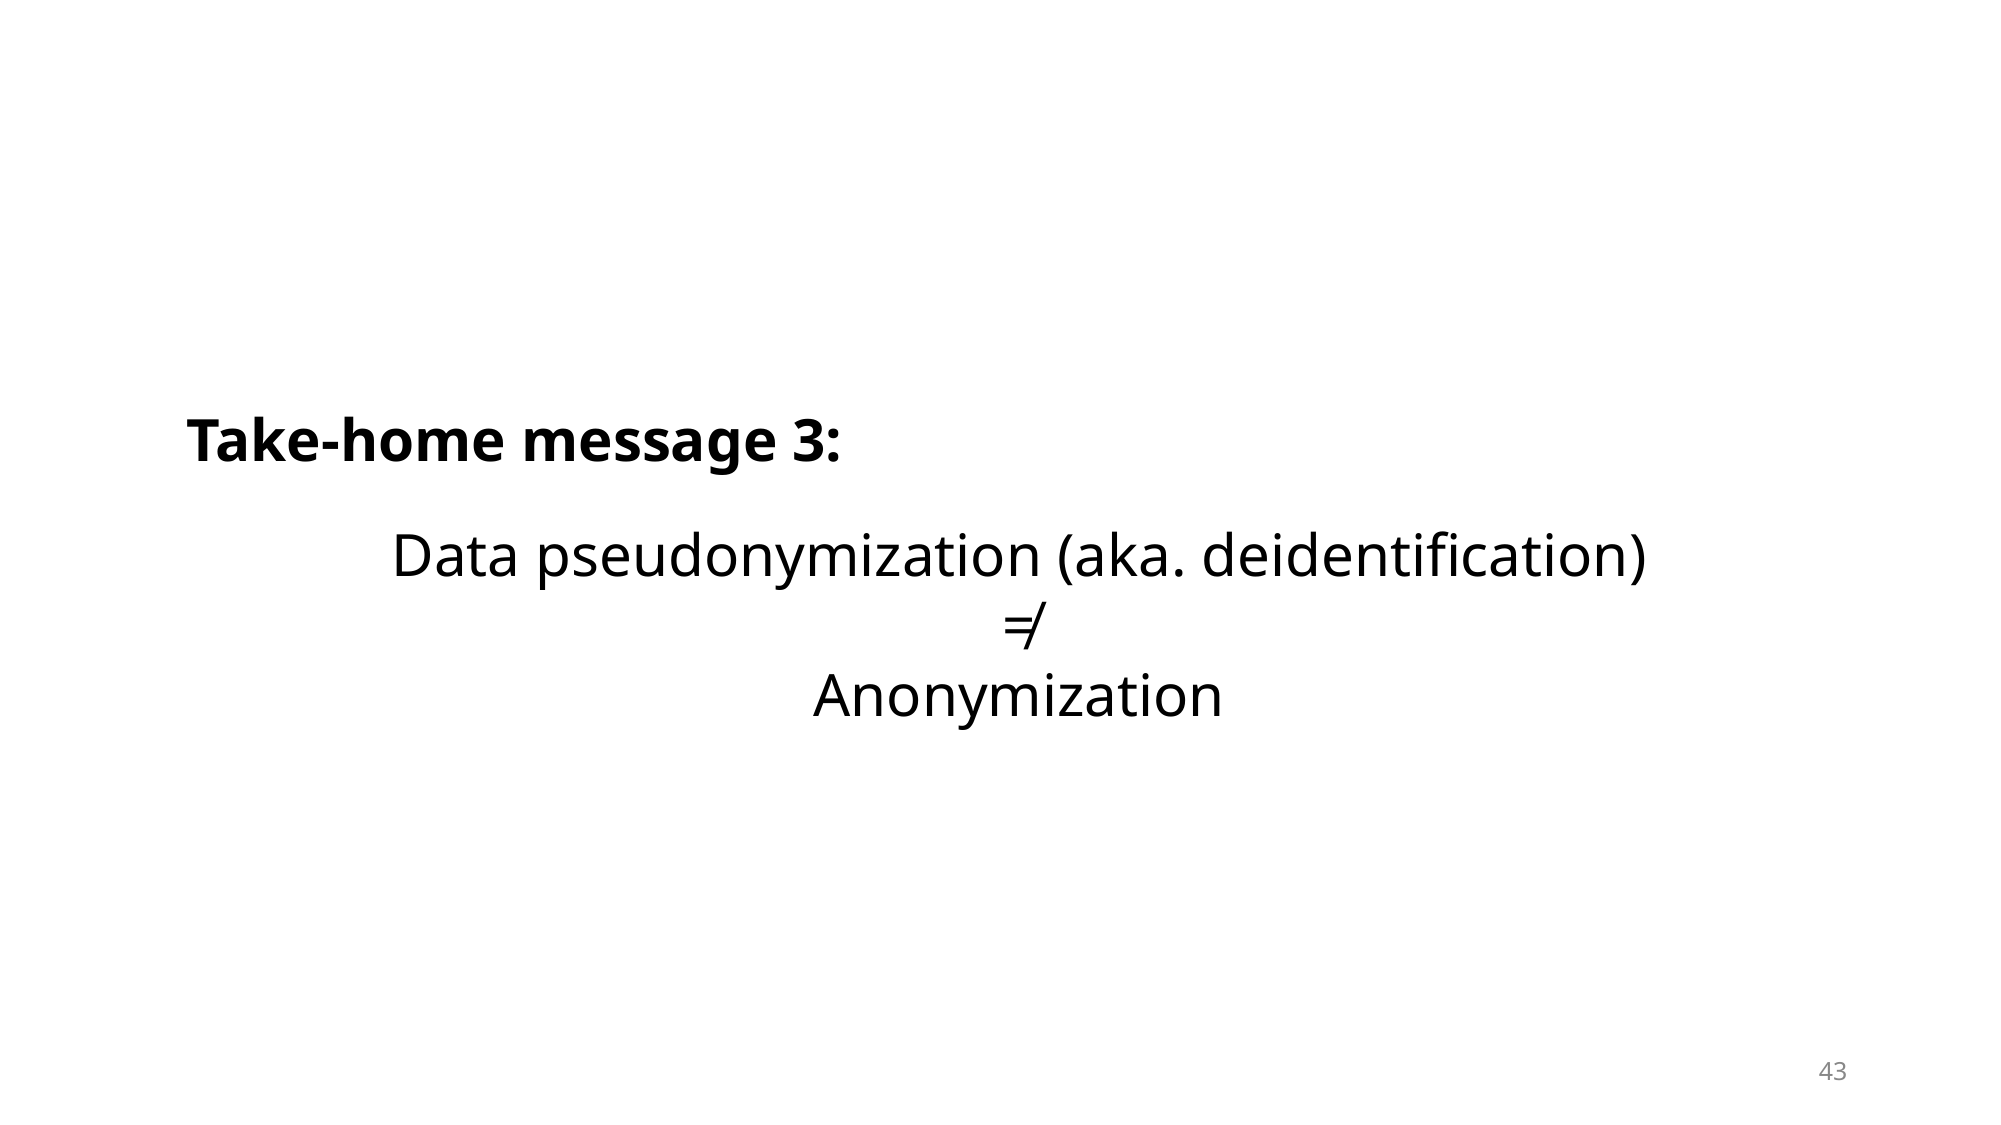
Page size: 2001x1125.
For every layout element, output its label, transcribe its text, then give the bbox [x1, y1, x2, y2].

slide_number 1 [1412, 1042, 1863, 1103]
text_box Take-home message 3: Data pseudonymization (aka. deidentification) ≠ Anonymization [171, 395, 1867, 736]
